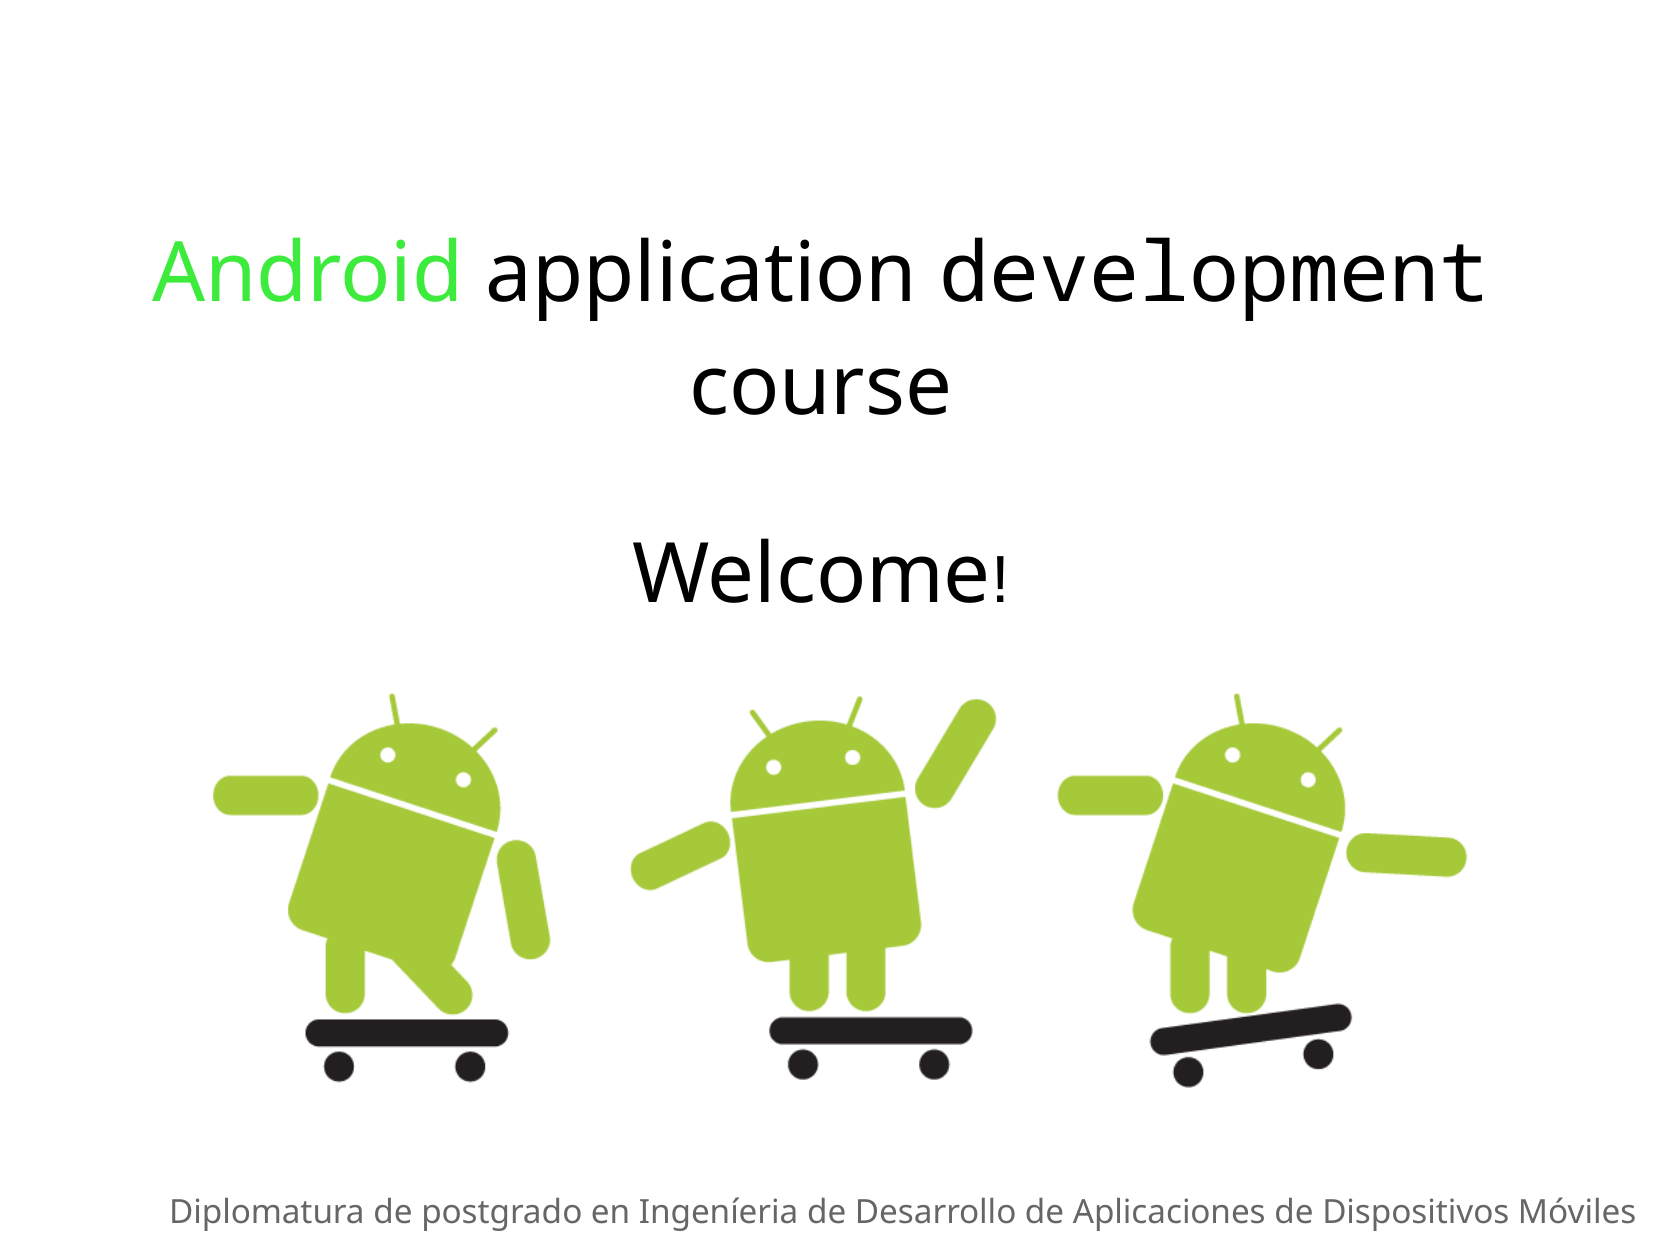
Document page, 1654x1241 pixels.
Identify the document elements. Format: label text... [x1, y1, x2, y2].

picture [153, 603, 1525, 1181]
text_box Diplomatura de postgrado en Ingeníeria de Desarrollo de Aplicaciones de Dispositivos Móviles [0, 1181, 1654, 1241]
subtitle Android application development course Welcome! [76, 236, 1565, 603]
